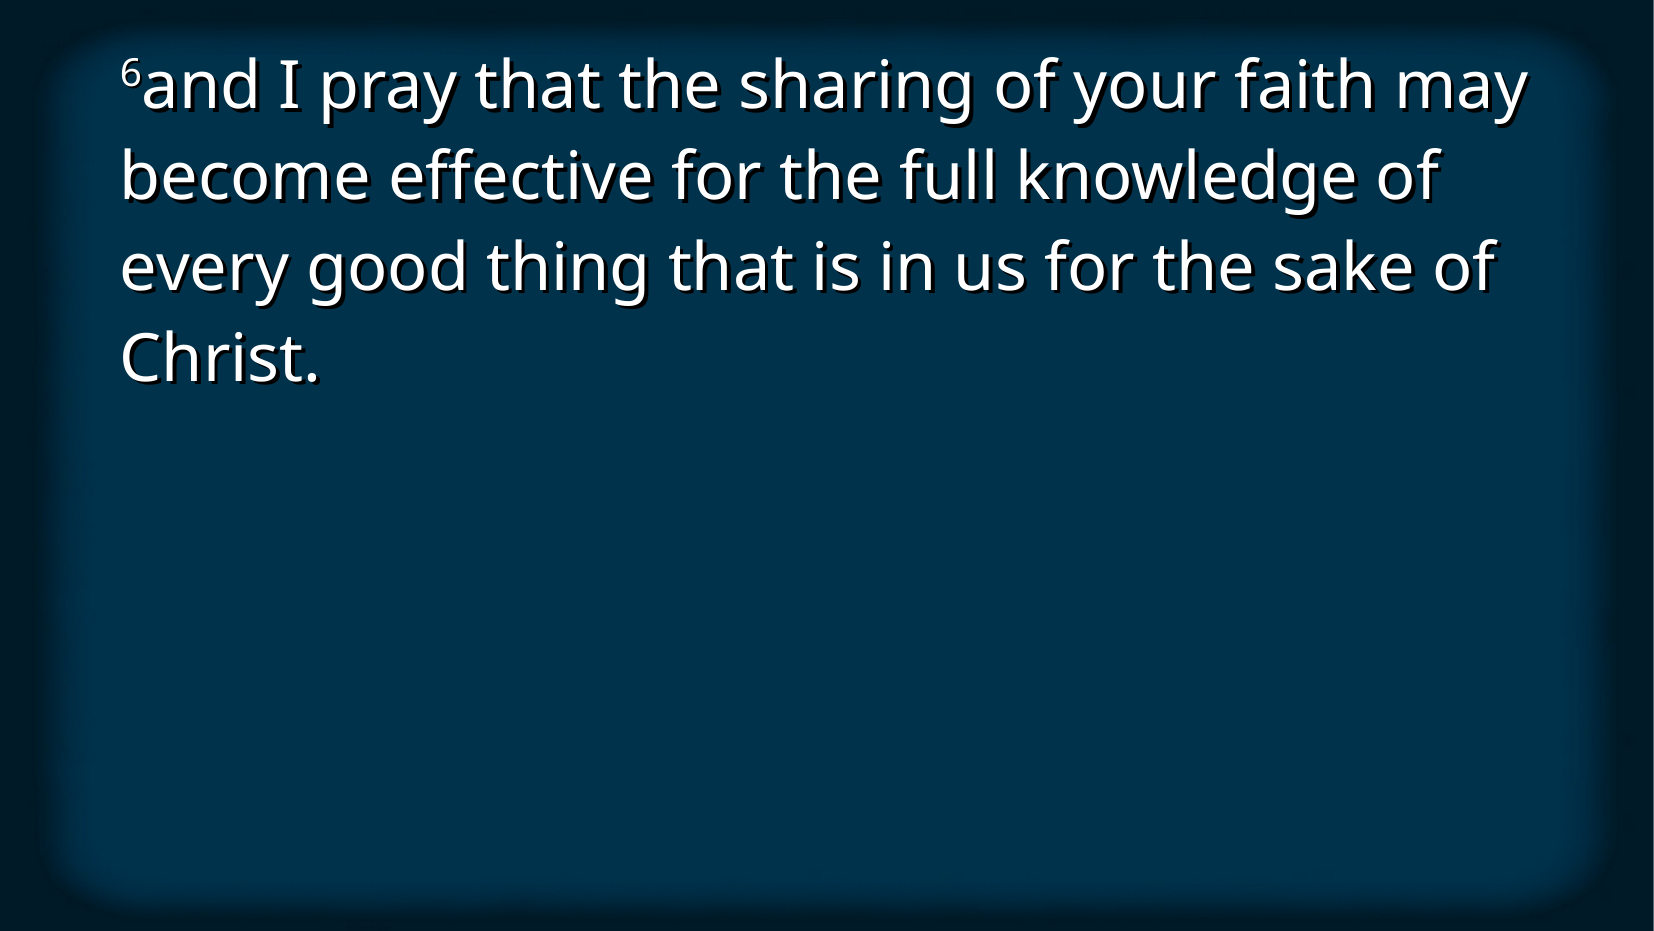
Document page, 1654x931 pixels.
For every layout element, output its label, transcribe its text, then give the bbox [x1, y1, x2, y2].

text_box 6and I pray that the sharing of your faith may become effective for the full knowledge of every good thing that is in us for the sake of Christ. [105, 30, 1546, 400]
picture [0, 0, 1654, 931]
